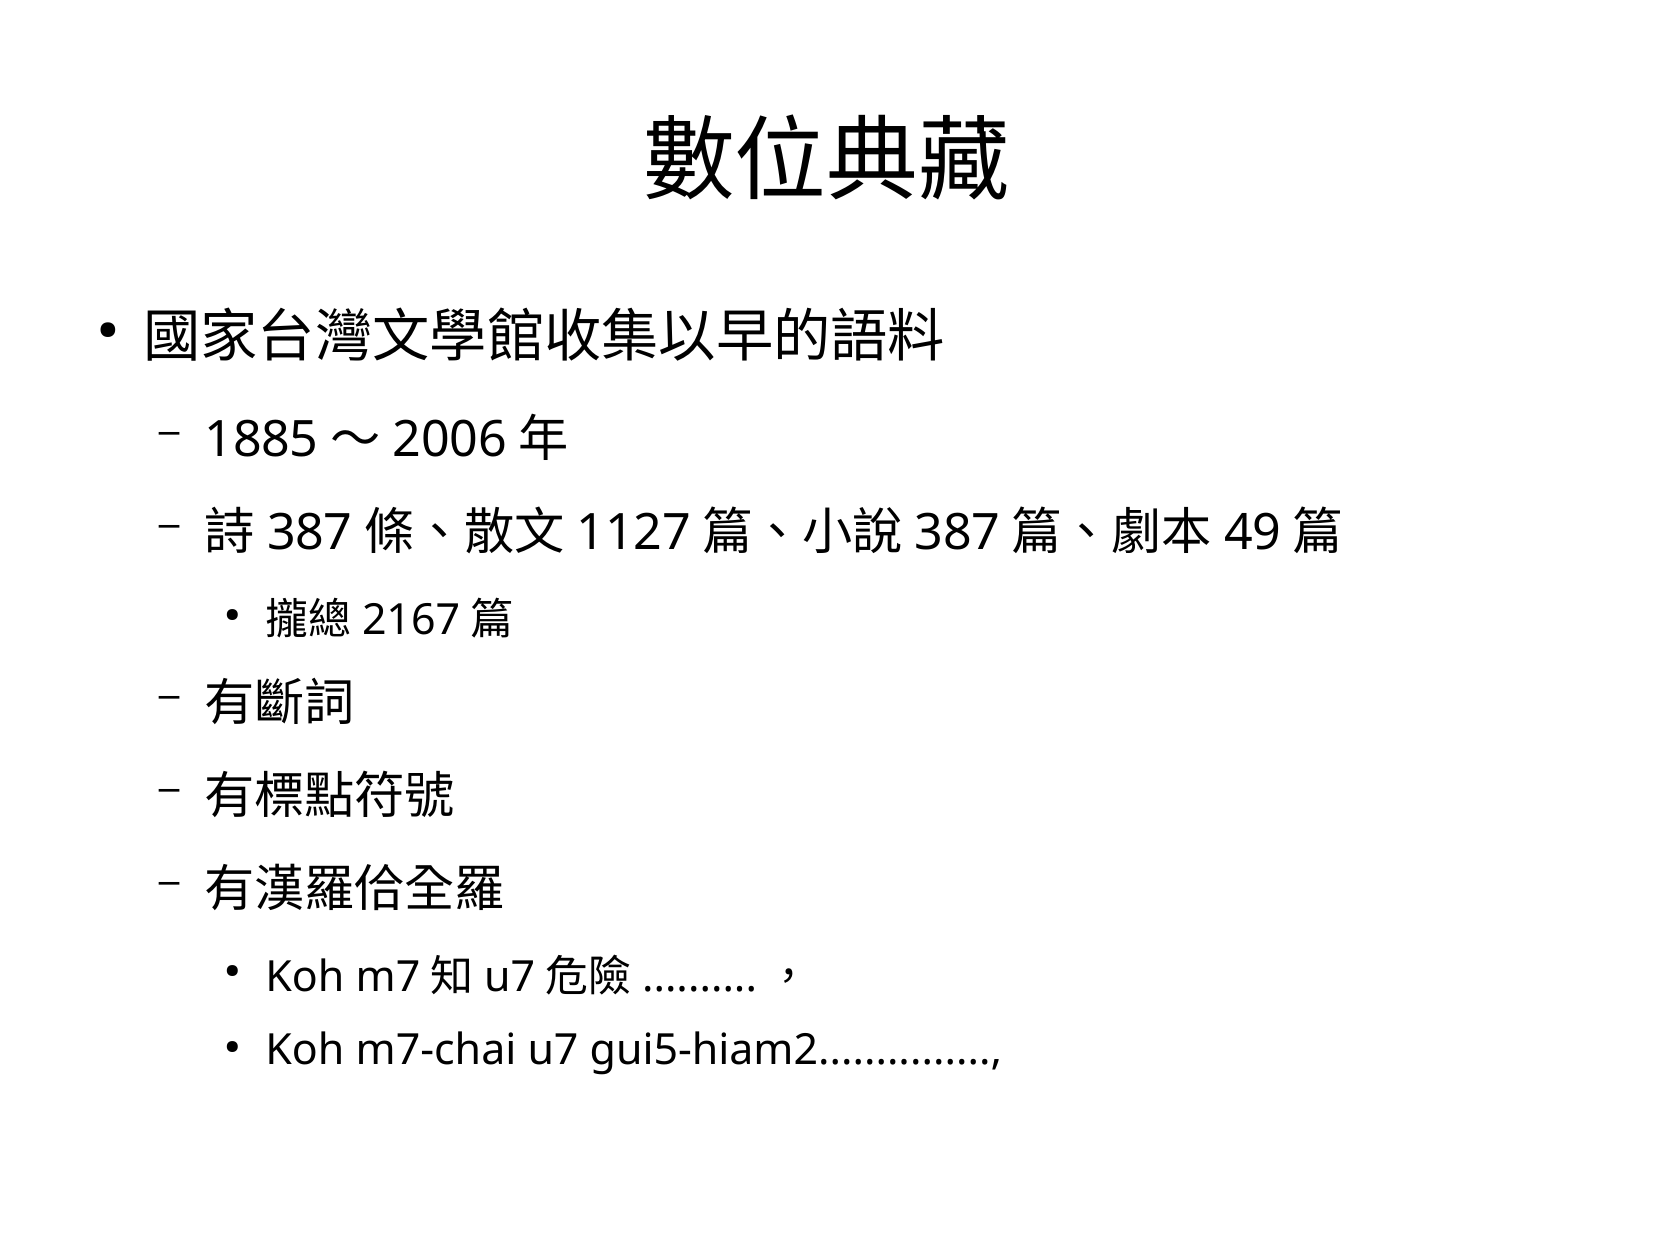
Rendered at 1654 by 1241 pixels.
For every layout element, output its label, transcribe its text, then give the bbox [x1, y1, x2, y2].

title 數位典藏 [82, 49, 1571, 257]
list 國家台灣文學館收集以早的語料 1885～2006年 詩387條、散文1127篇、小說387篇、劇本49篇 攏總2167篇 有斷詞 有標點符號 有漢羅佮全羅 Koh m7知u7危險..........， Koh m7-chai u7 gui5-hiam2..............., [82, 290, 1538, 1081]
